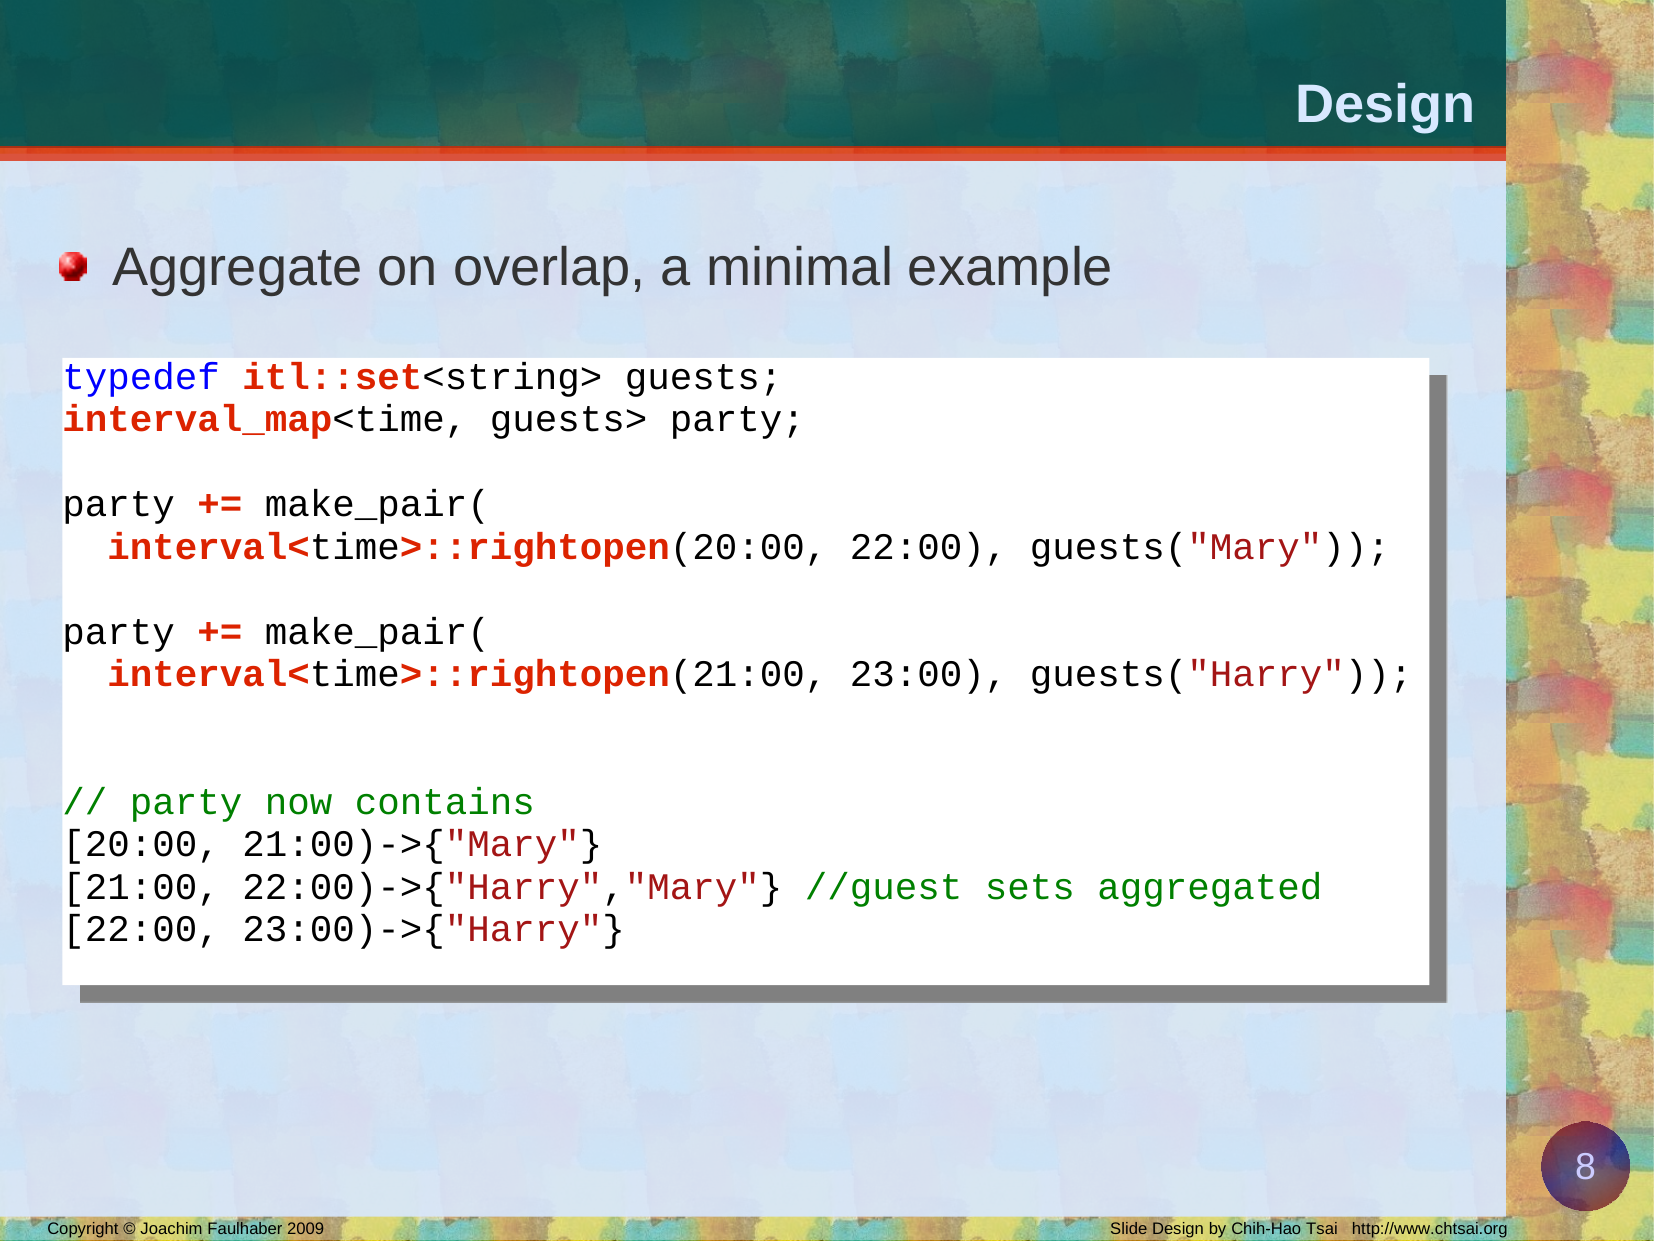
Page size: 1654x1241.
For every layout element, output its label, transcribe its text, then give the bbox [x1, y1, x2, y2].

text_box typedef itl::set<string> guests; interval_map<time, guests> party; party += make_pair( interval<time>::rightopen(20:00, 22:00), guests("Mary")); party += make_pair( interval<time>::rightopen(21:00, 23:00), guests("Harry")); // party now contains [20:00, 21:00)->{"Mary"} [21:00, 22:00)->{"Harry","Mary"} //guest sets aggregated [22:00, 23:00)->{"Harry"} [62, 357, 1430, 986]
title Design [29, 59, 1477, 148]
list Aggregate on overlap, a minimal example [59, 236, 1418, 329]
